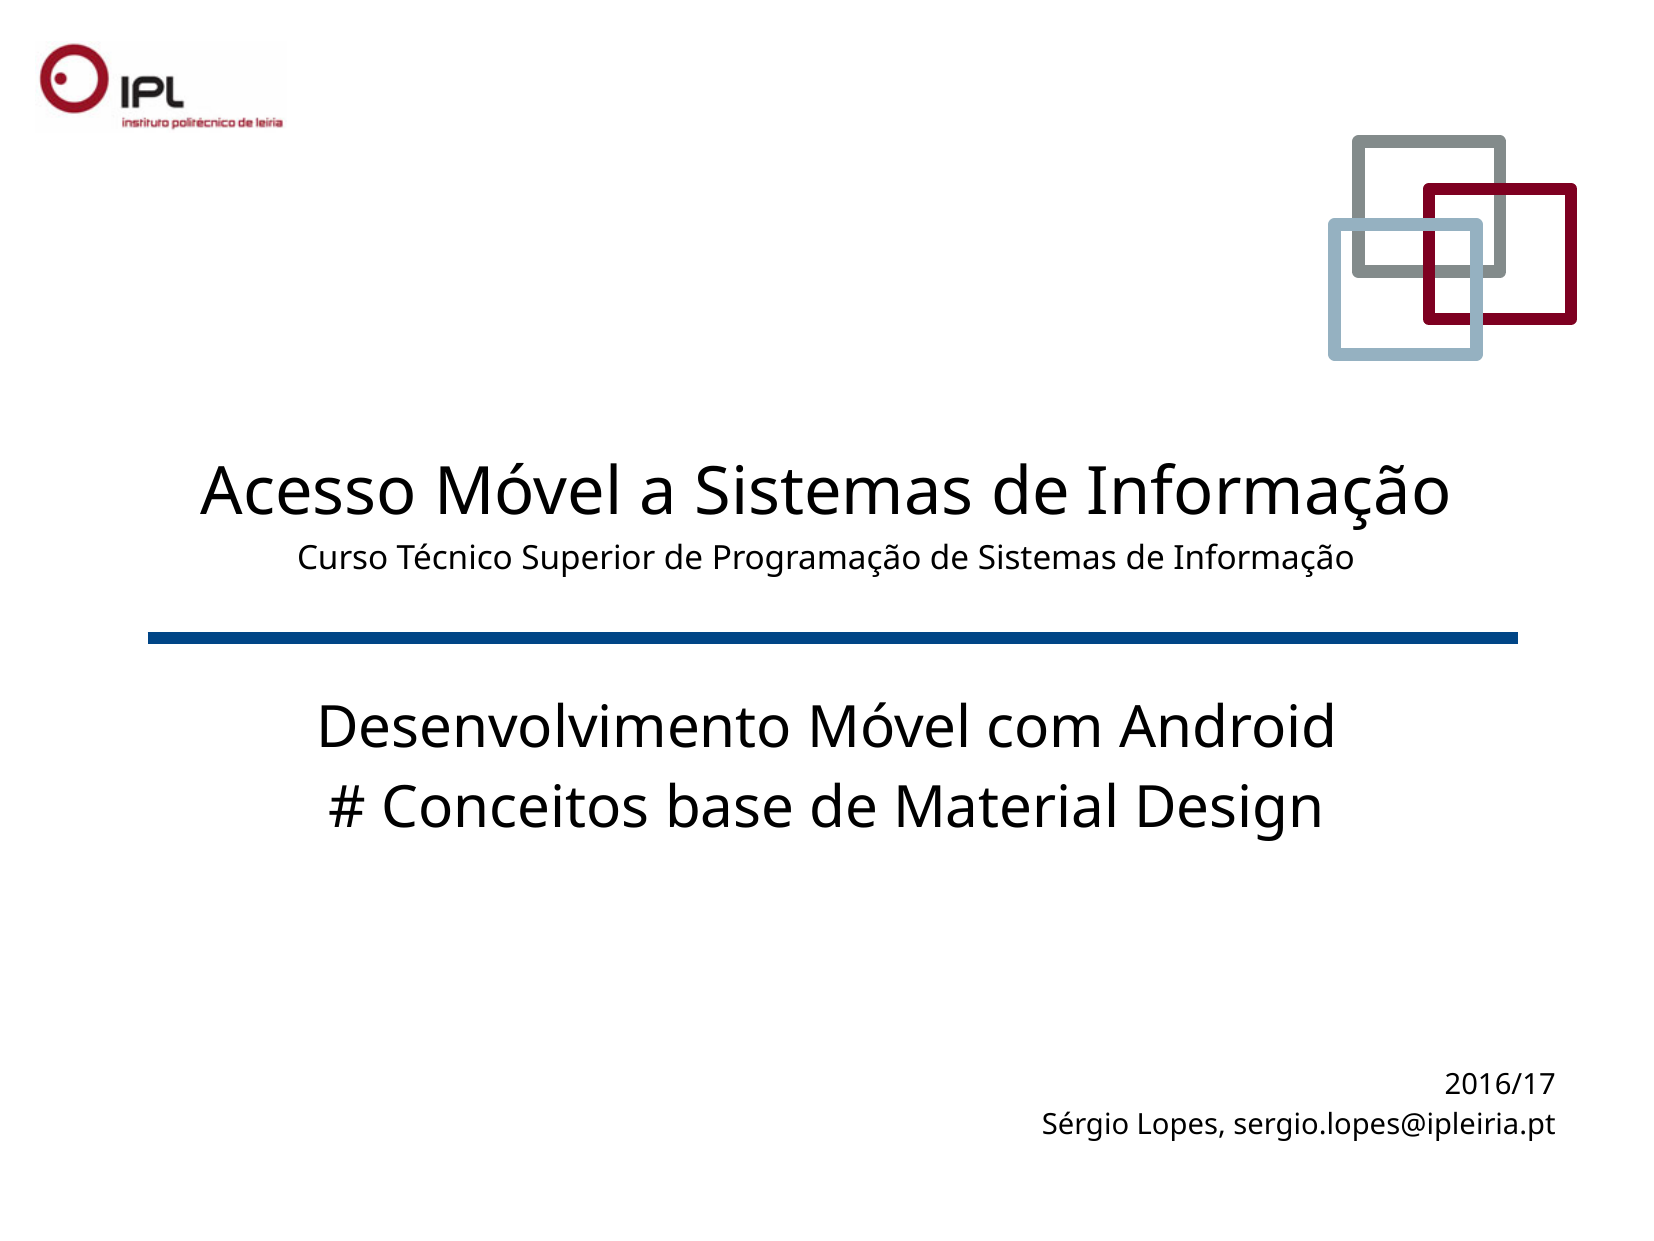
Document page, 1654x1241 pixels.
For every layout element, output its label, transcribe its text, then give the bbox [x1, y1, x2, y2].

text_box Desenvolvimento Móvel com Android # Conceitos base de Material Design [183, 645, 1471, 885]
picture [35, 41, 291, 133]
subtitle Acesso Móvel a Sistemas de Informação Curso Técnico Superior de Programação de Sistemas de Informação [183, 372, 1471, 632]
text_box 2016/17 Sérgio Lopes, sergio.lopes@ipleiria.pt [933, 1055, 1571, 1151]
